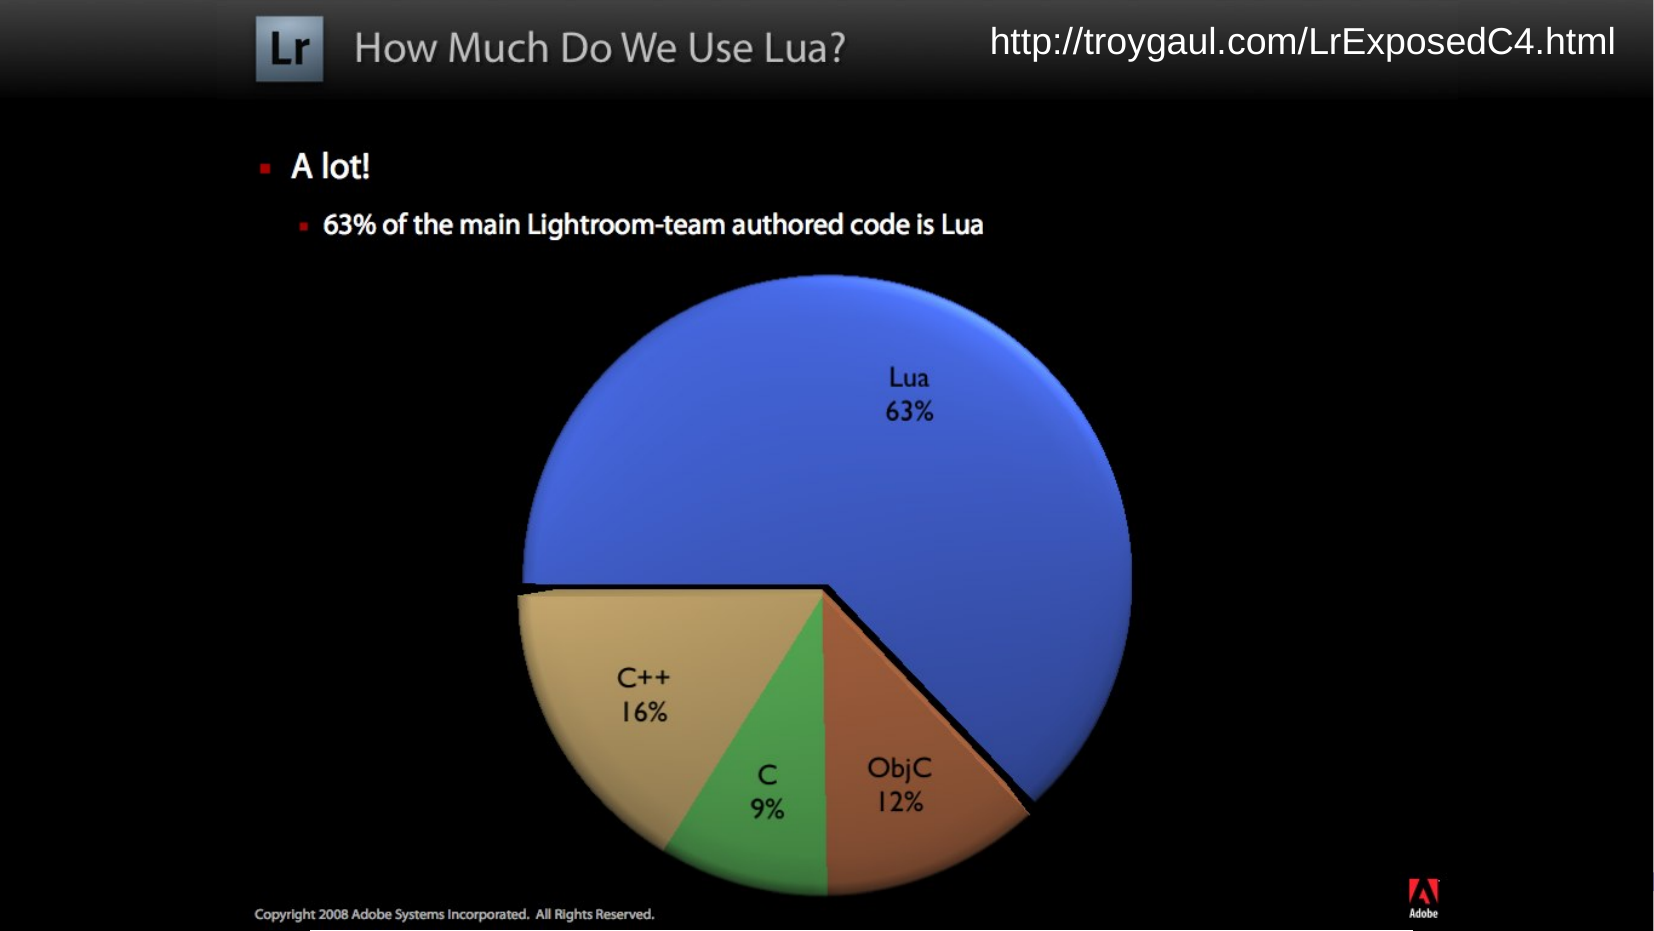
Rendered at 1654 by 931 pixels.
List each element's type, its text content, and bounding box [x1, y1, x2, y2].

picture [0, 0, 1654, 931]
text_box http://troygaul.com/LrExposedC4.html [975, 13, 1632, 71]
